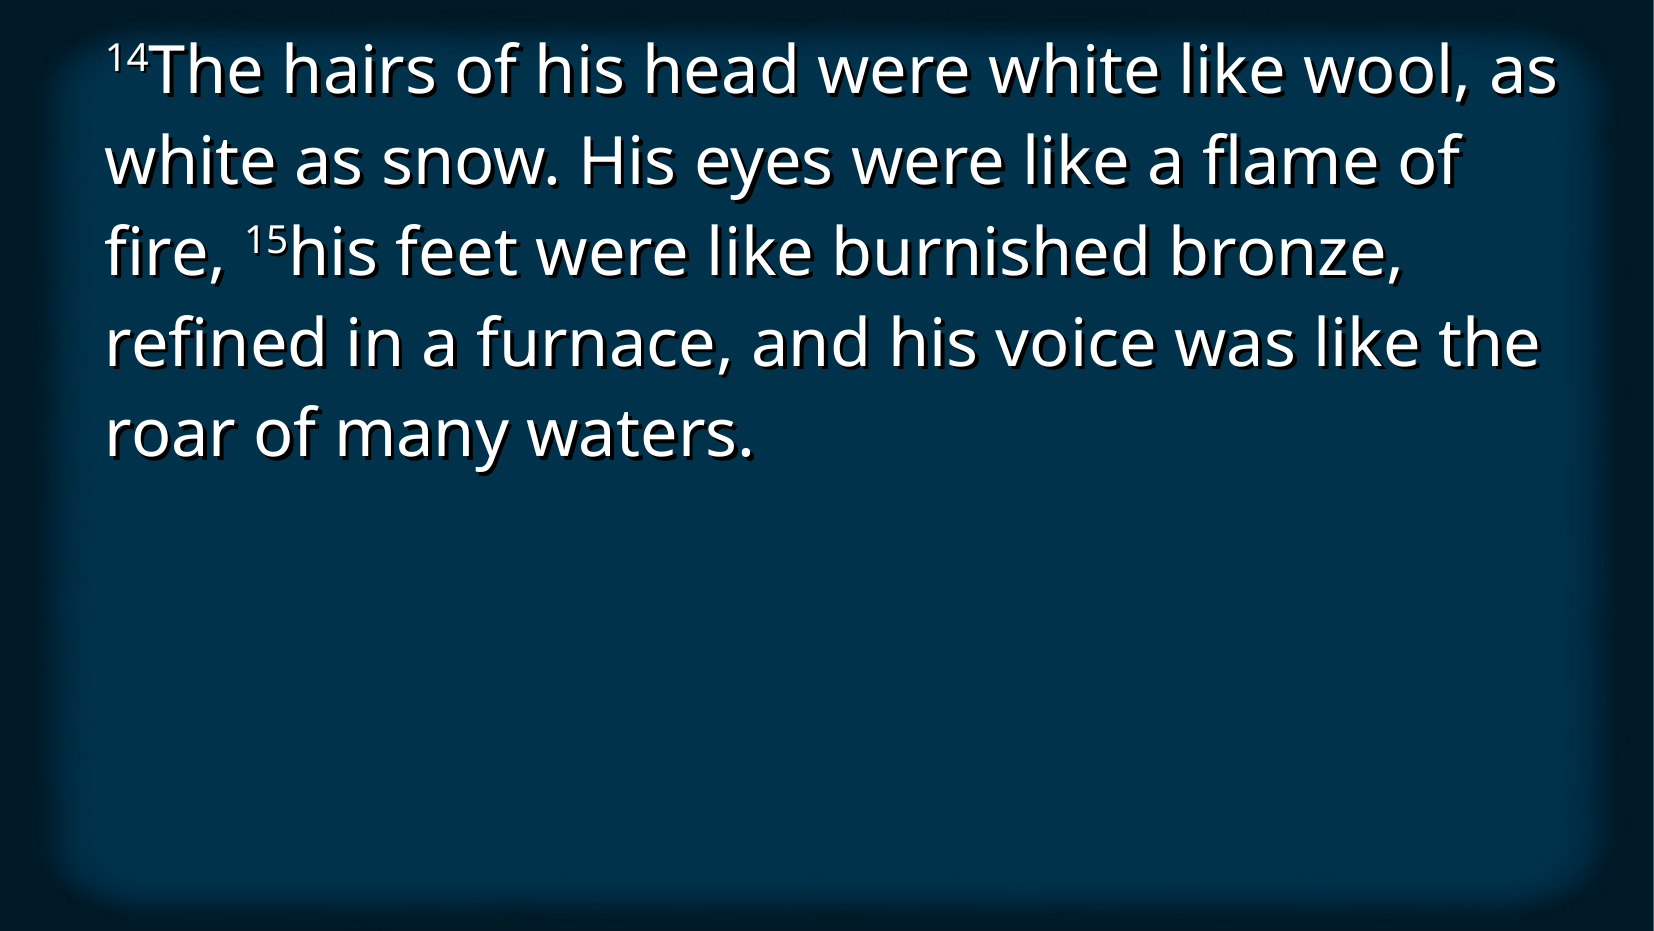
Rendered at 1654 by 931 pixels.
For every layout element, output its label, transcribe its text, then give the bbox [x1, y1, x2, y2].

picture [0, 0, 1654, 931]
text_box 14The hairs of his head were white like wool, as white as snow. His eyes were like a flame of fire, 15his feet were like burnished bronze, refined in a furnace, and his voice was like the roar of many waters. [90, 15, 1591, 481]
